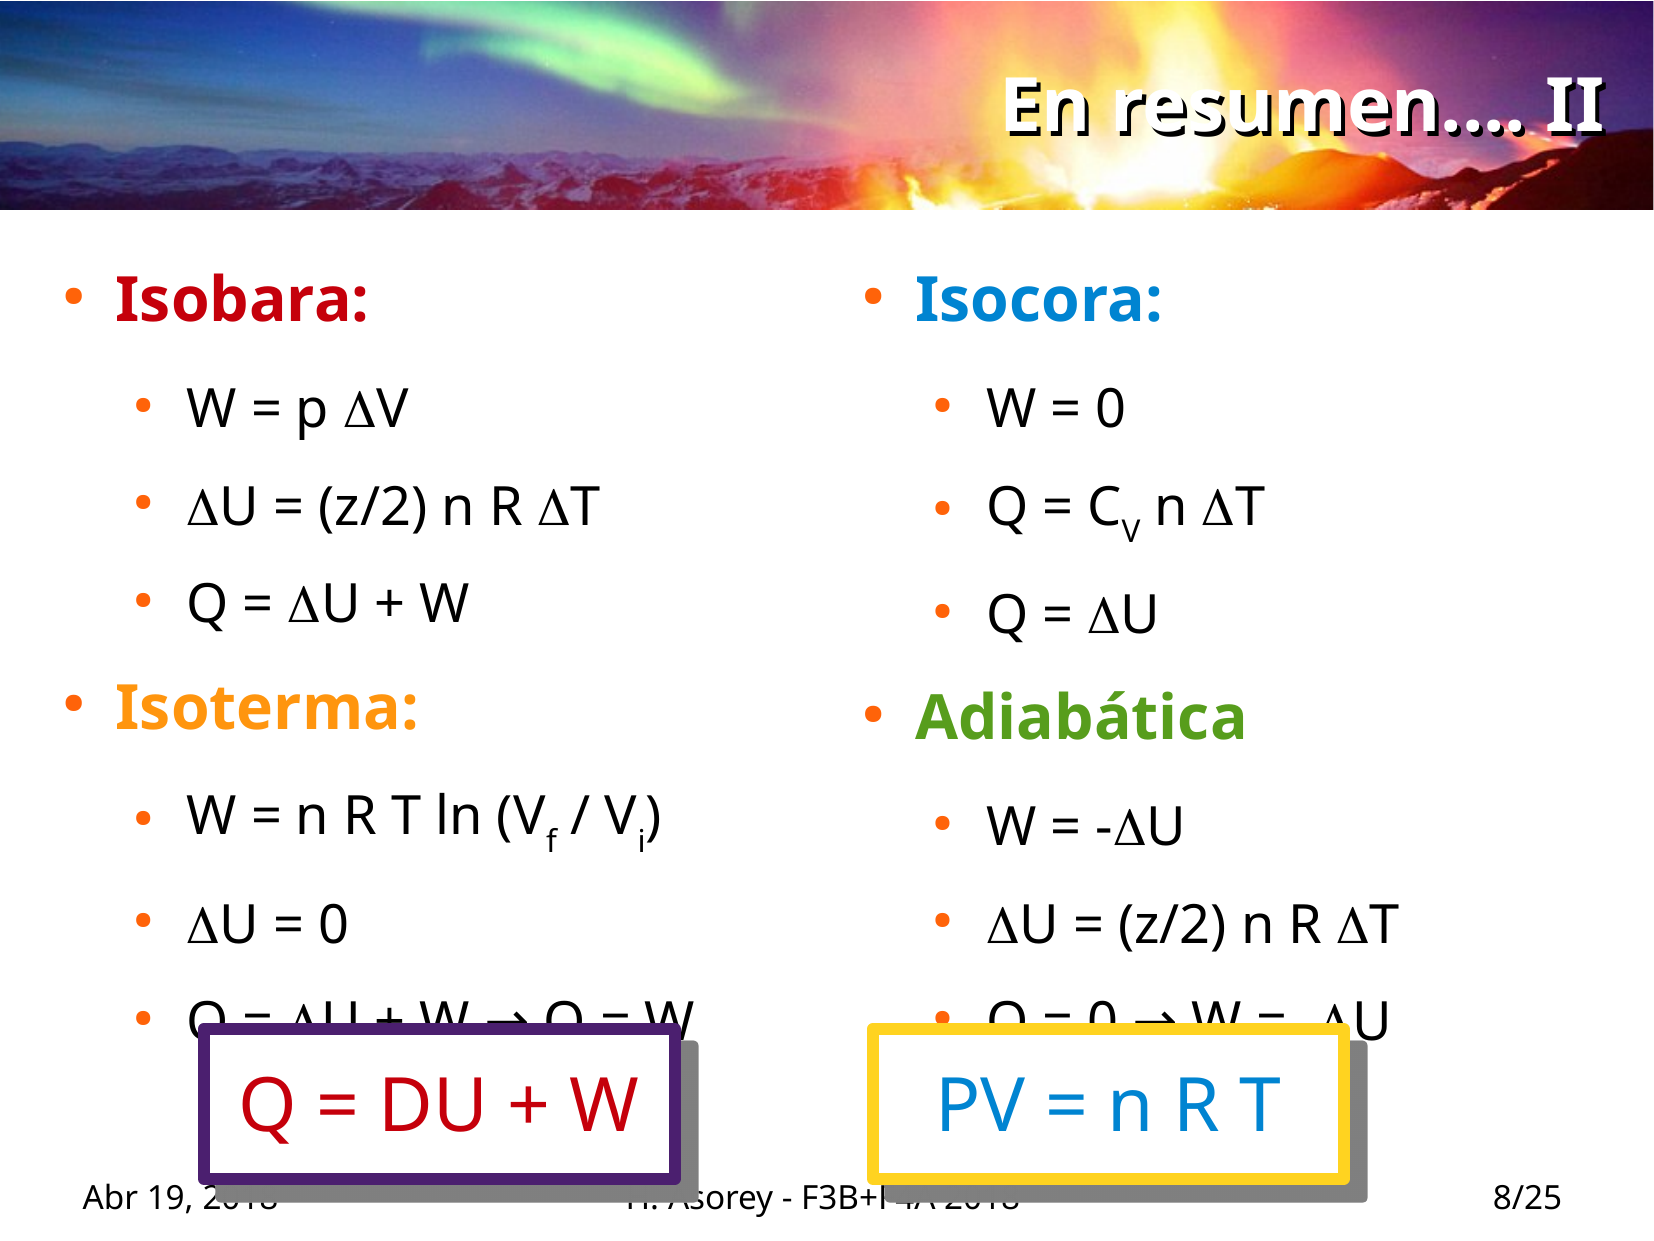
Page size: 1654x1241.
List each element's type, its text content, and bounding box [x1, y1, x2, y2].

list Isobara: W = p DV DU = (z/2) n R DT Q = DU + W Isoterma: W = n R T ln (Vf / Vi) DU = 0 Q = DU + W → Q = W [45, 255, 807, 1156]
text_box Q = DU + W [203, 1028, 675, 1179]
picture [0, 1, 1654, 210]
title En resumen.... II [45, 15, 1606, 191]
list Isocora: W = 0 Q = CV n DT Q = DU Adiabática W = -DU DU = (z/2) n R DT Q = 0 → W = -DU [844, 255, 1606, 1156]
text_box PV = n R T [872, 1028, 1344, 1179]
